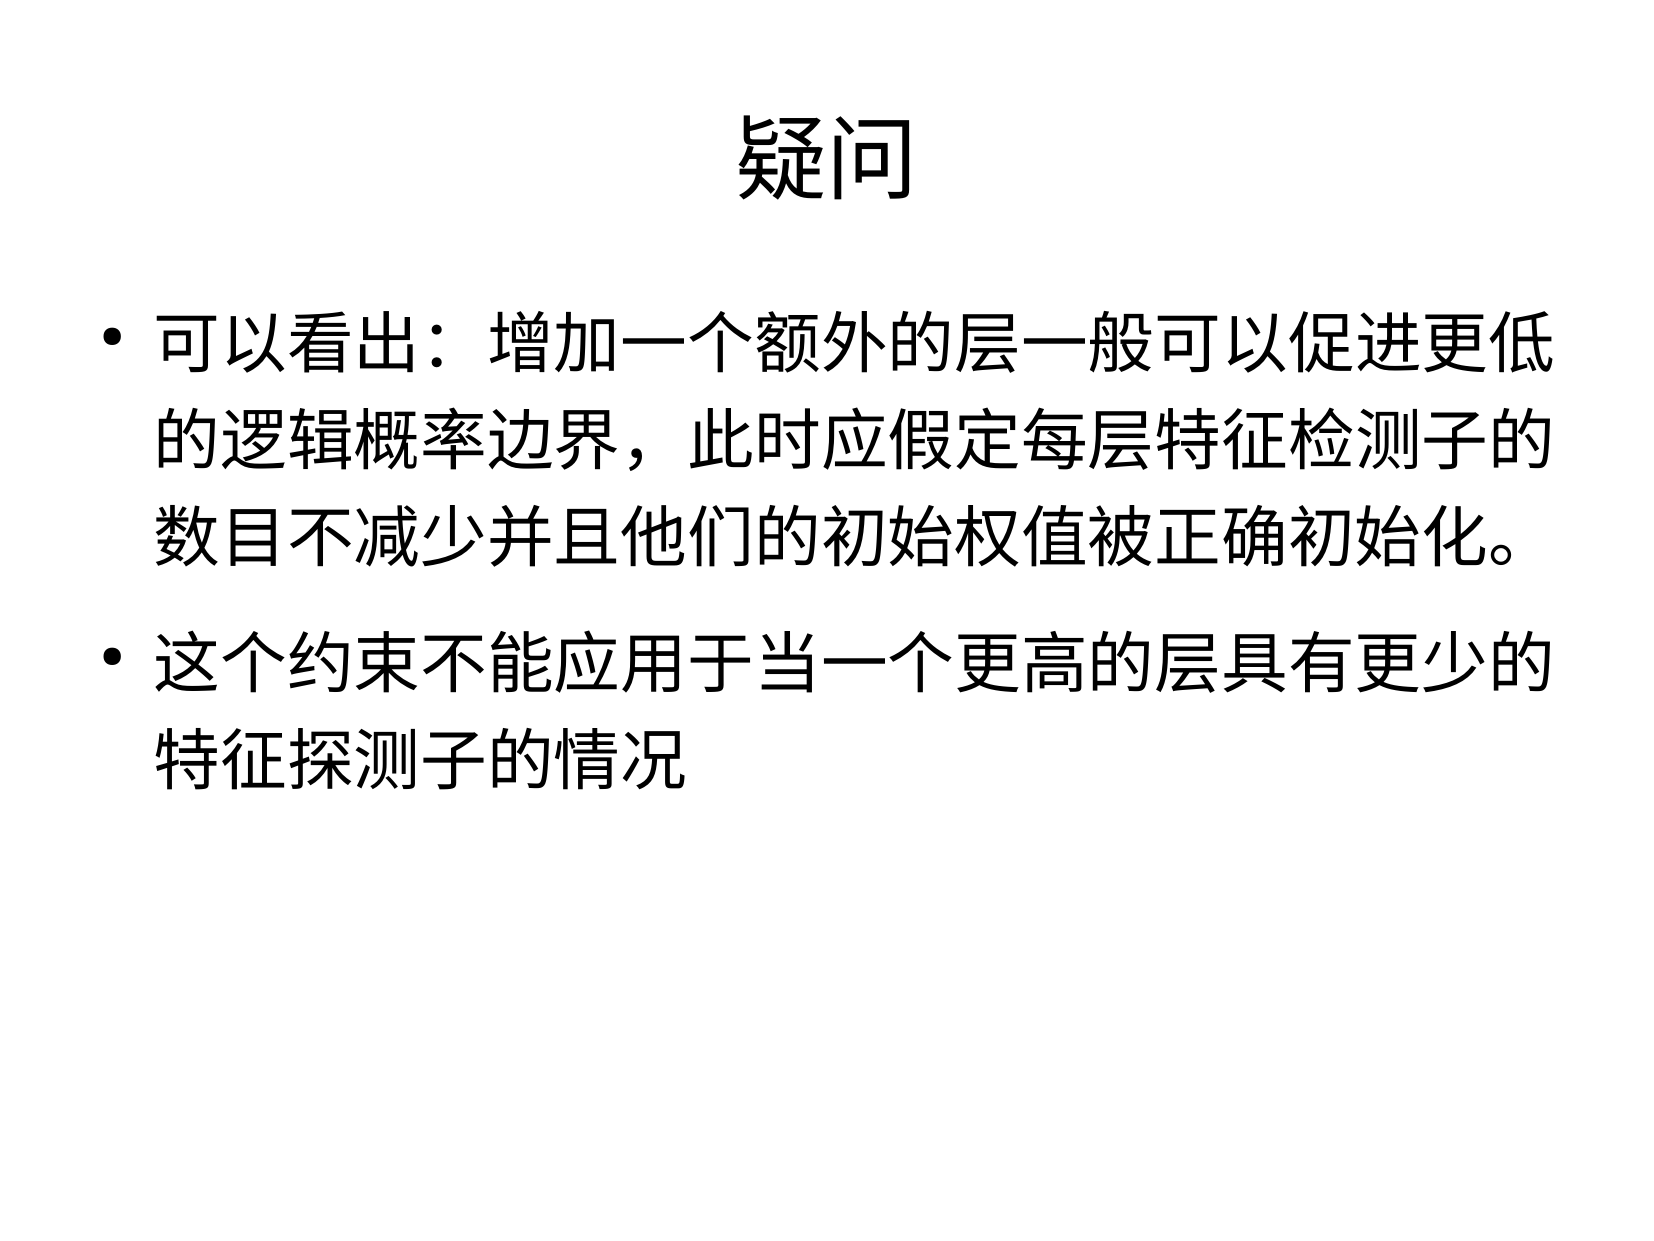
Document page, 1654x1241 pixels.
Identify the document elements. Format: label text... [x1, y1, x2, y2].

list 可以看出：增加一个额外的层一般可以促进更低的逻辑概率边界，此时应假定每层特征检测子的数目不减少并且他们的初始权值被正确初始化。 这个约束不能应用于当一个更高的层具有更少的特征探测子的情况 [82, 290, 1571, 1010]
title 疑问 [82, 49, 1571, 257]
